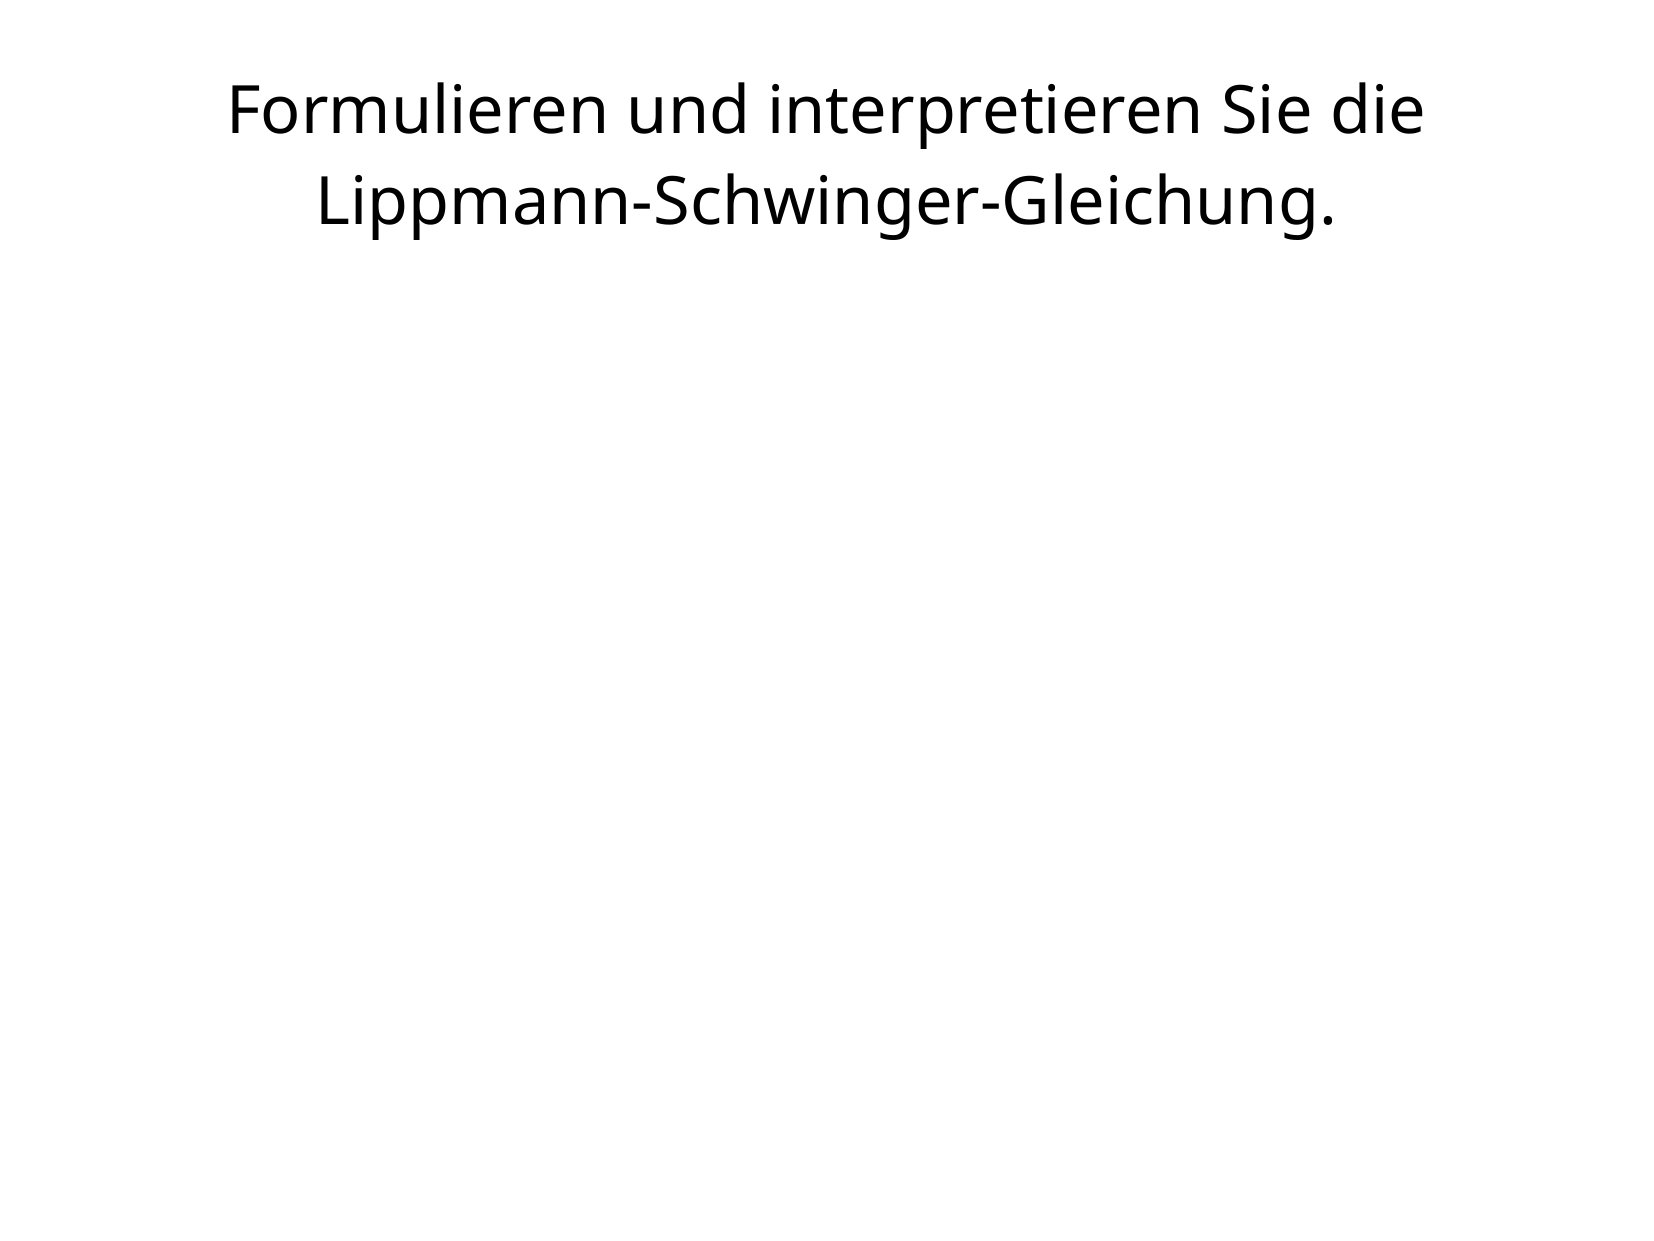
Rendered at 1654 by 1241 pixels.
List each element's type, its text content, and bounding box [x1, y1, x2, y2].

title Formulieren und interpretieren Sie die Lippmann-Schwinger-Gleichung. [82, 49, 1571, 257]
